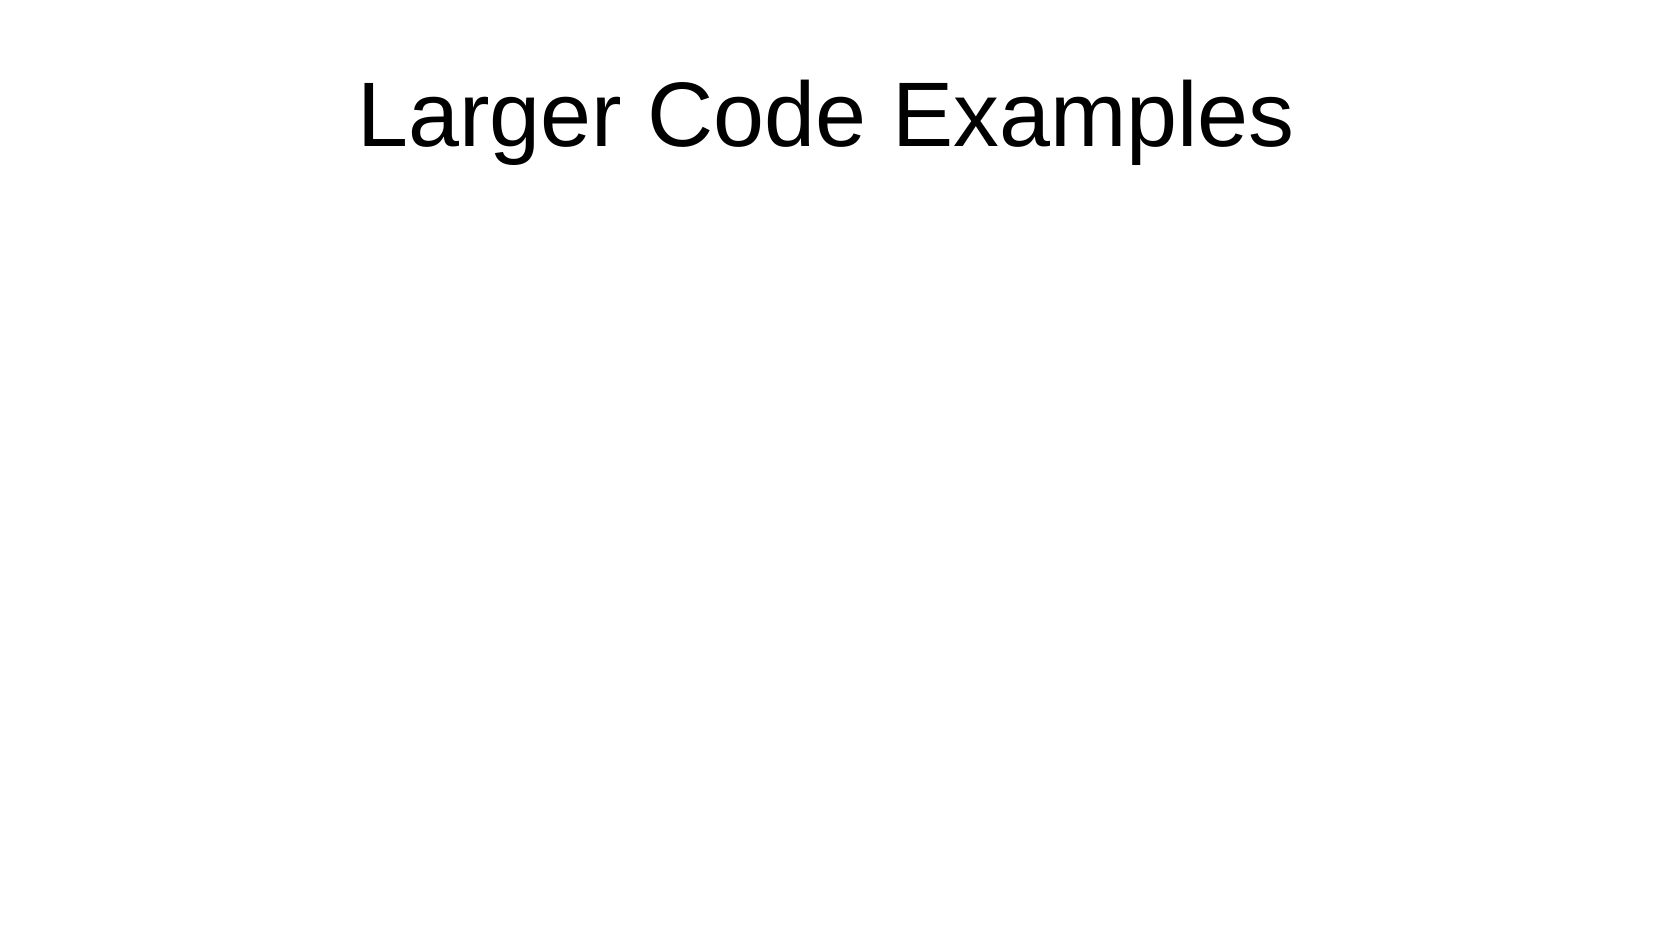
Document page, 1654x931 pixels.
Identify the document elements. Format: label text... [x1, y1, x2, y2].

title Larger Code Examples [82, 37, 1571, 193]
